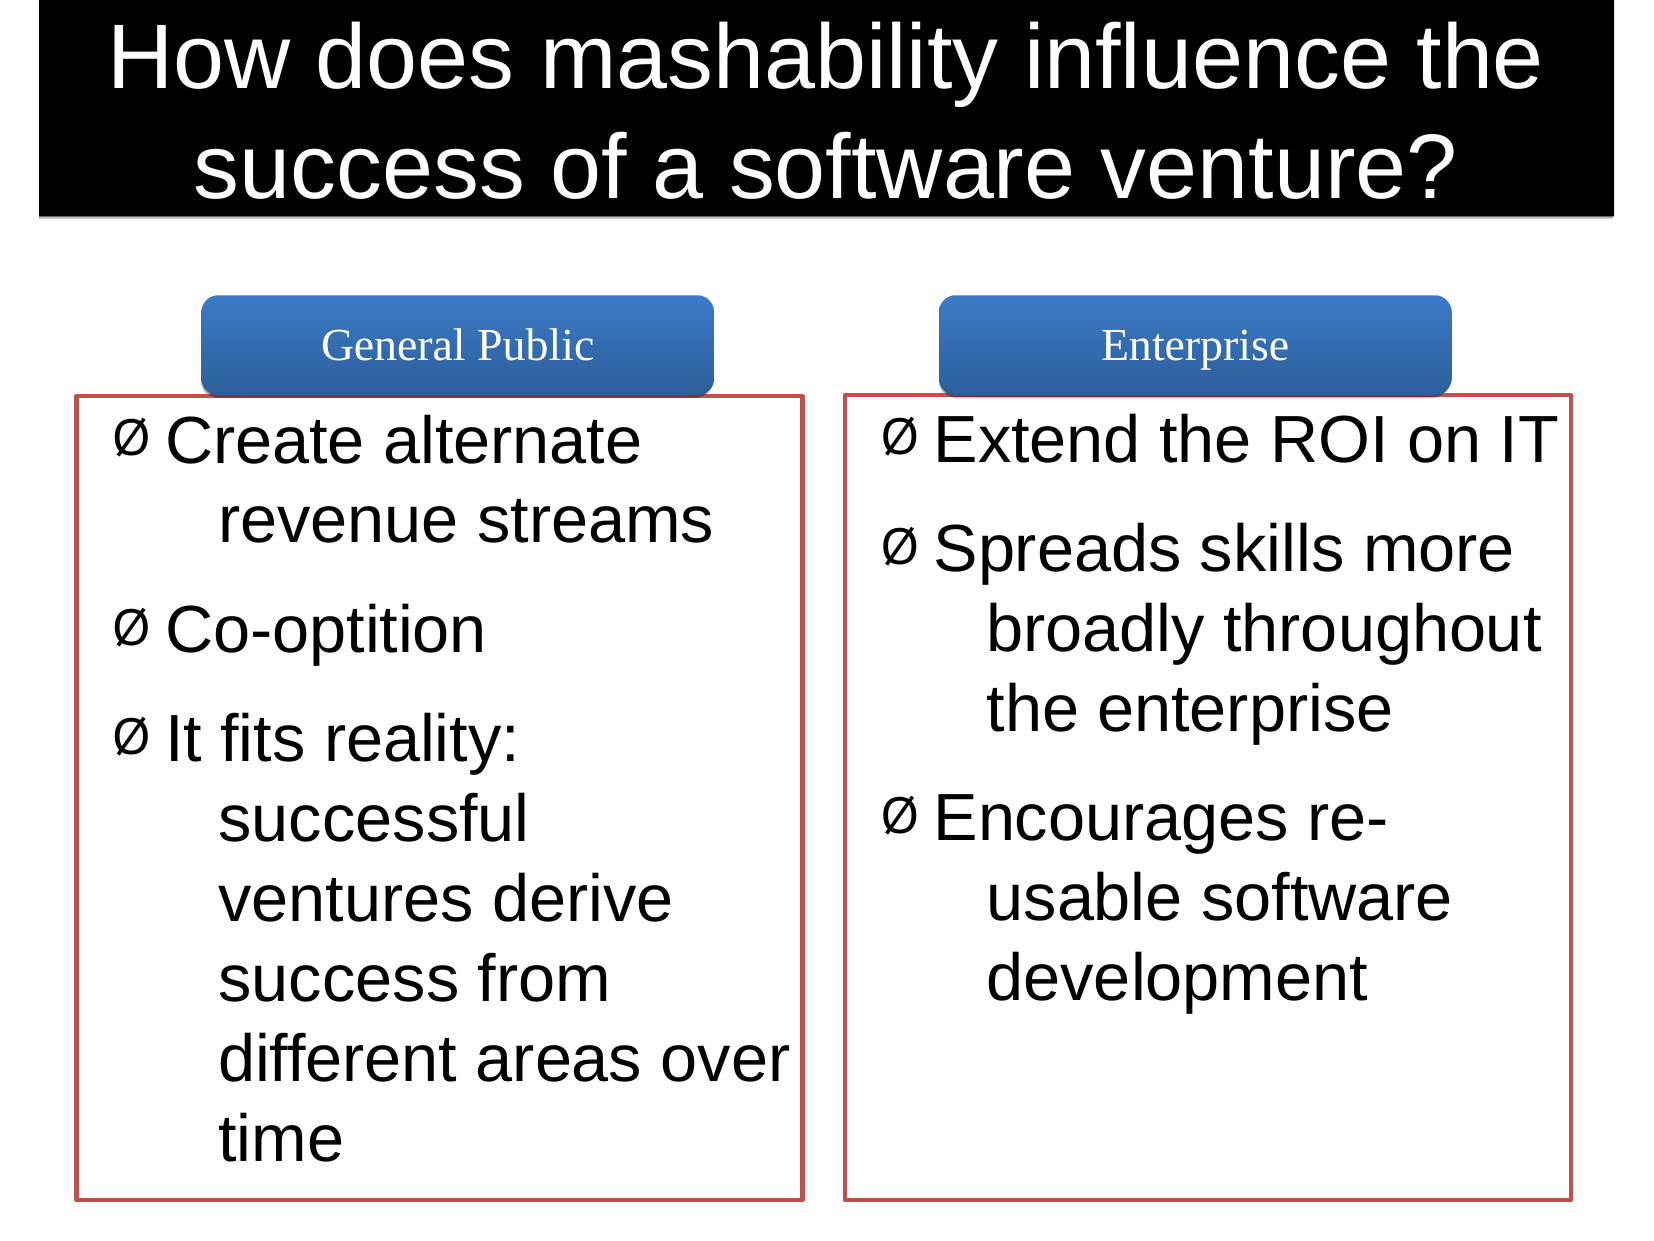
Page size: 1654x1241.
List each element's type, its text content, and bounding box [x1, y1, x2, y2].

text_box General Public [201, 295, 715, 396]
list Extend the ROI on IT Spreads skills more broadly throughout the enterprise Encourages re-usable software development [844, 395, 1571, 1201]
list Create alternate revenue streams Co-optition It fits reality: successful ventures derive success from different areas over time [76, 396, 803, 1201]
text_box Enterprise [939, 295, 1452, 396]
title How does mashability influence the success of a software venture? [39, 0, 1615, 217]
